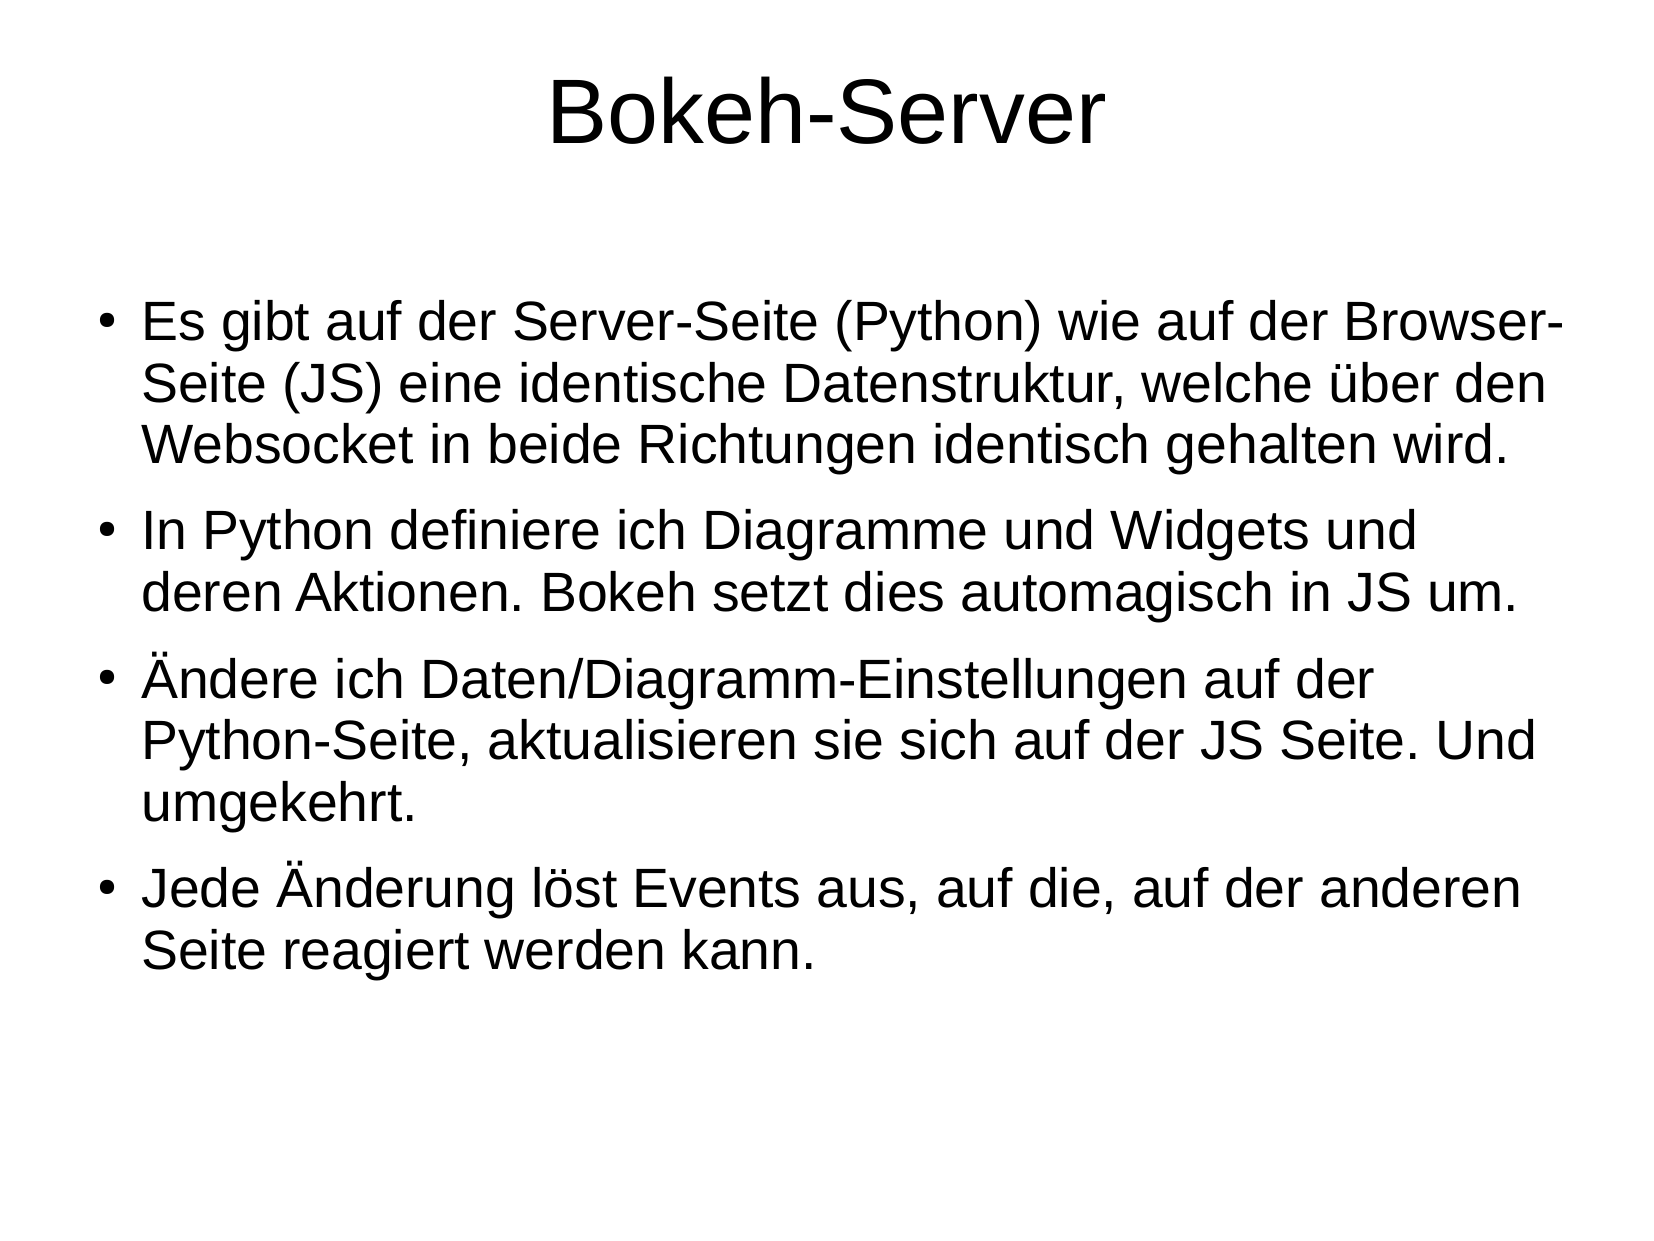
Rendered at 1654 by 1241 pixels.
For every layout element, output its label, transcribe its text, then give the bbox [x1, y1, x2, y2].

title Bokeh-Server [82, 8, 1571, 216]
list Es gibt auf der Server-Seite (Python) wie auf der Browser-Seite (JS) eine identische Datenstruktur, welche über den Websocket in beide Richtungen identisch gehalten wird. In Python definiere ich Diagramme und Widgets und deren Aktionen. Bokeh setzt dies automagisch in JS um. Ändere ich Daten/Diagramm-Einstellungen auf der Python-Seite, aktualisieren sie sich auf der JS Seite. Und umgekehrt. Jede Änderung löst Events aus, auf die, auf der anderen Seite reagiert werden kann. [82, 290, 1571, 1010]
